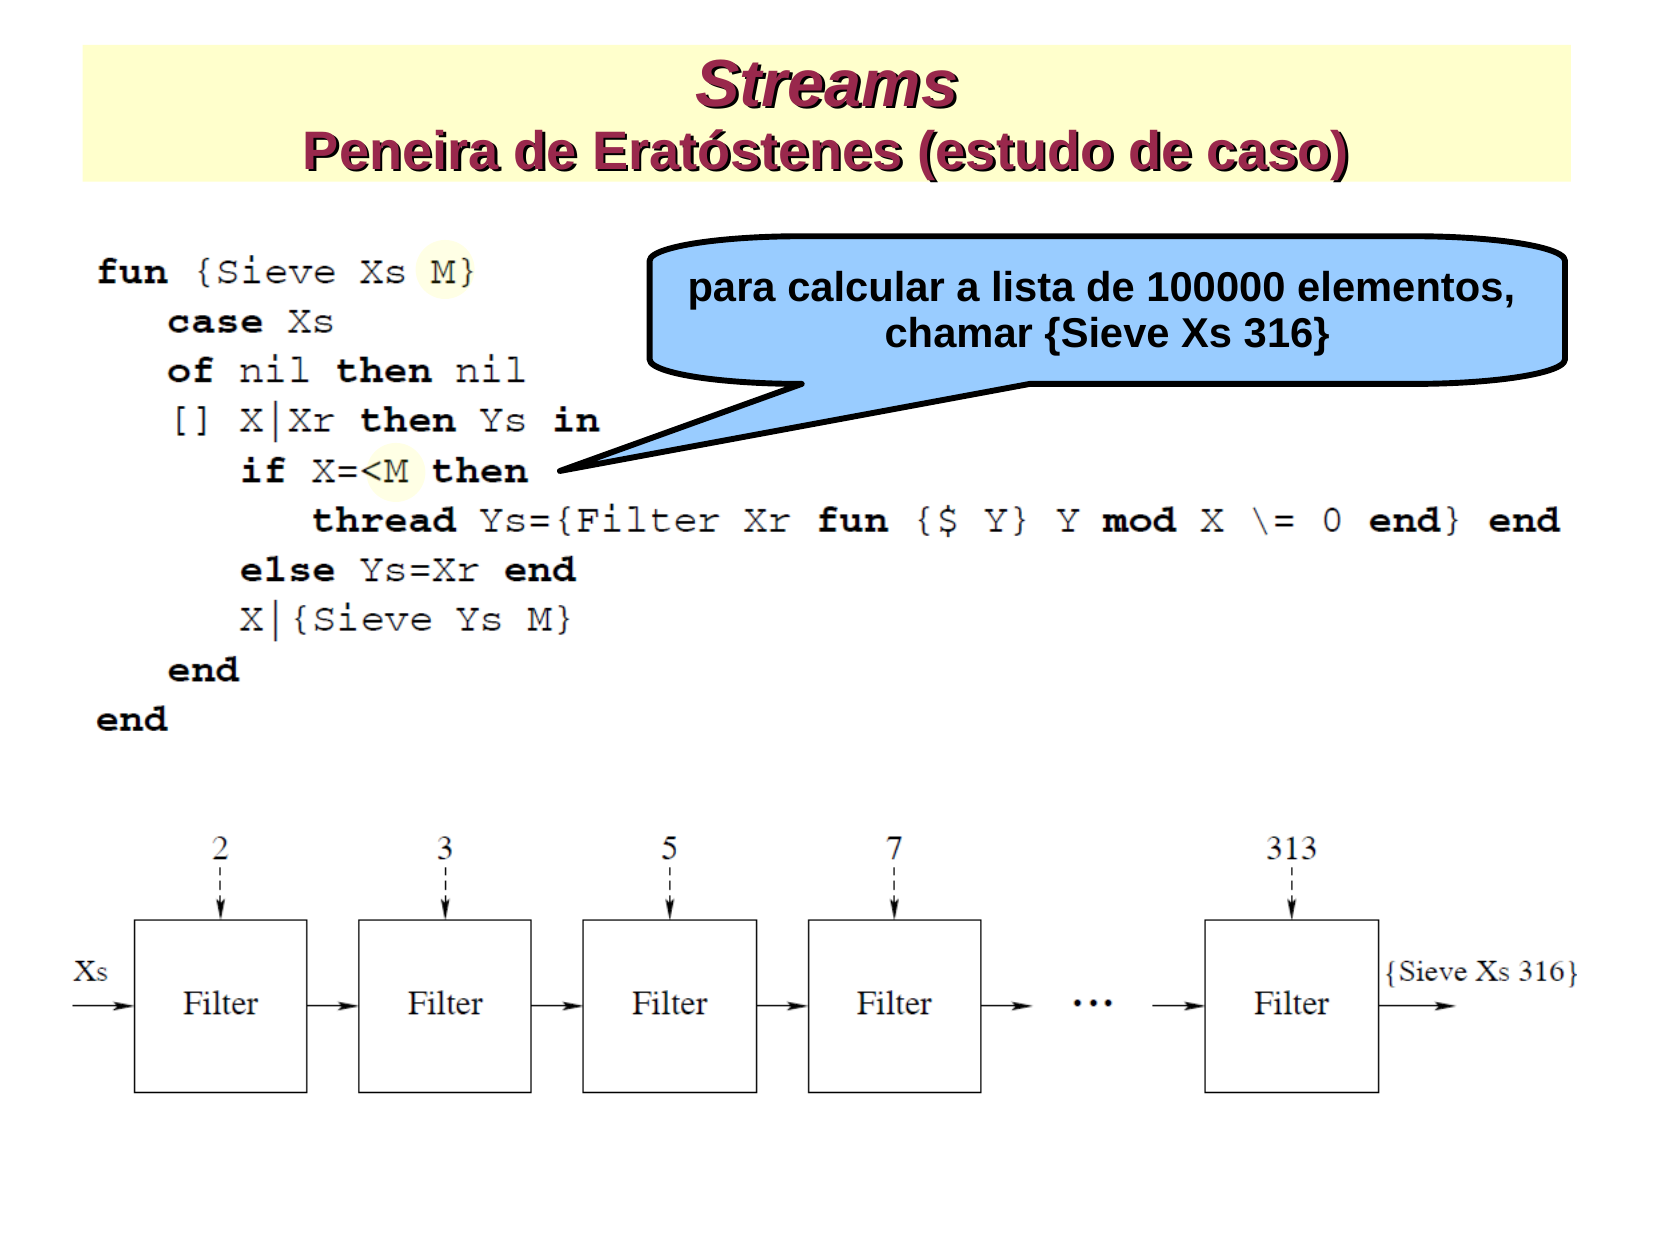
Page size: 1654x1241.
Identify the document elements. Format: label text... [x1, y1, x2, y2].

picture [88, 246, 1565, 739]
text_box [366, 442, 426, 502]
title Streams Peneira de Eratóstenes (estudo de caso) [82, 44, 1571, 182]
text_box para calcular a lista de 100000 elementos, chamar {Sieve Xs 316} [559, 236, 1566, 471]
picture [70, 826, 1577, 1096]
picture [1539, 246, 1565, 258]
text_box [415, 239, 475, 299]
